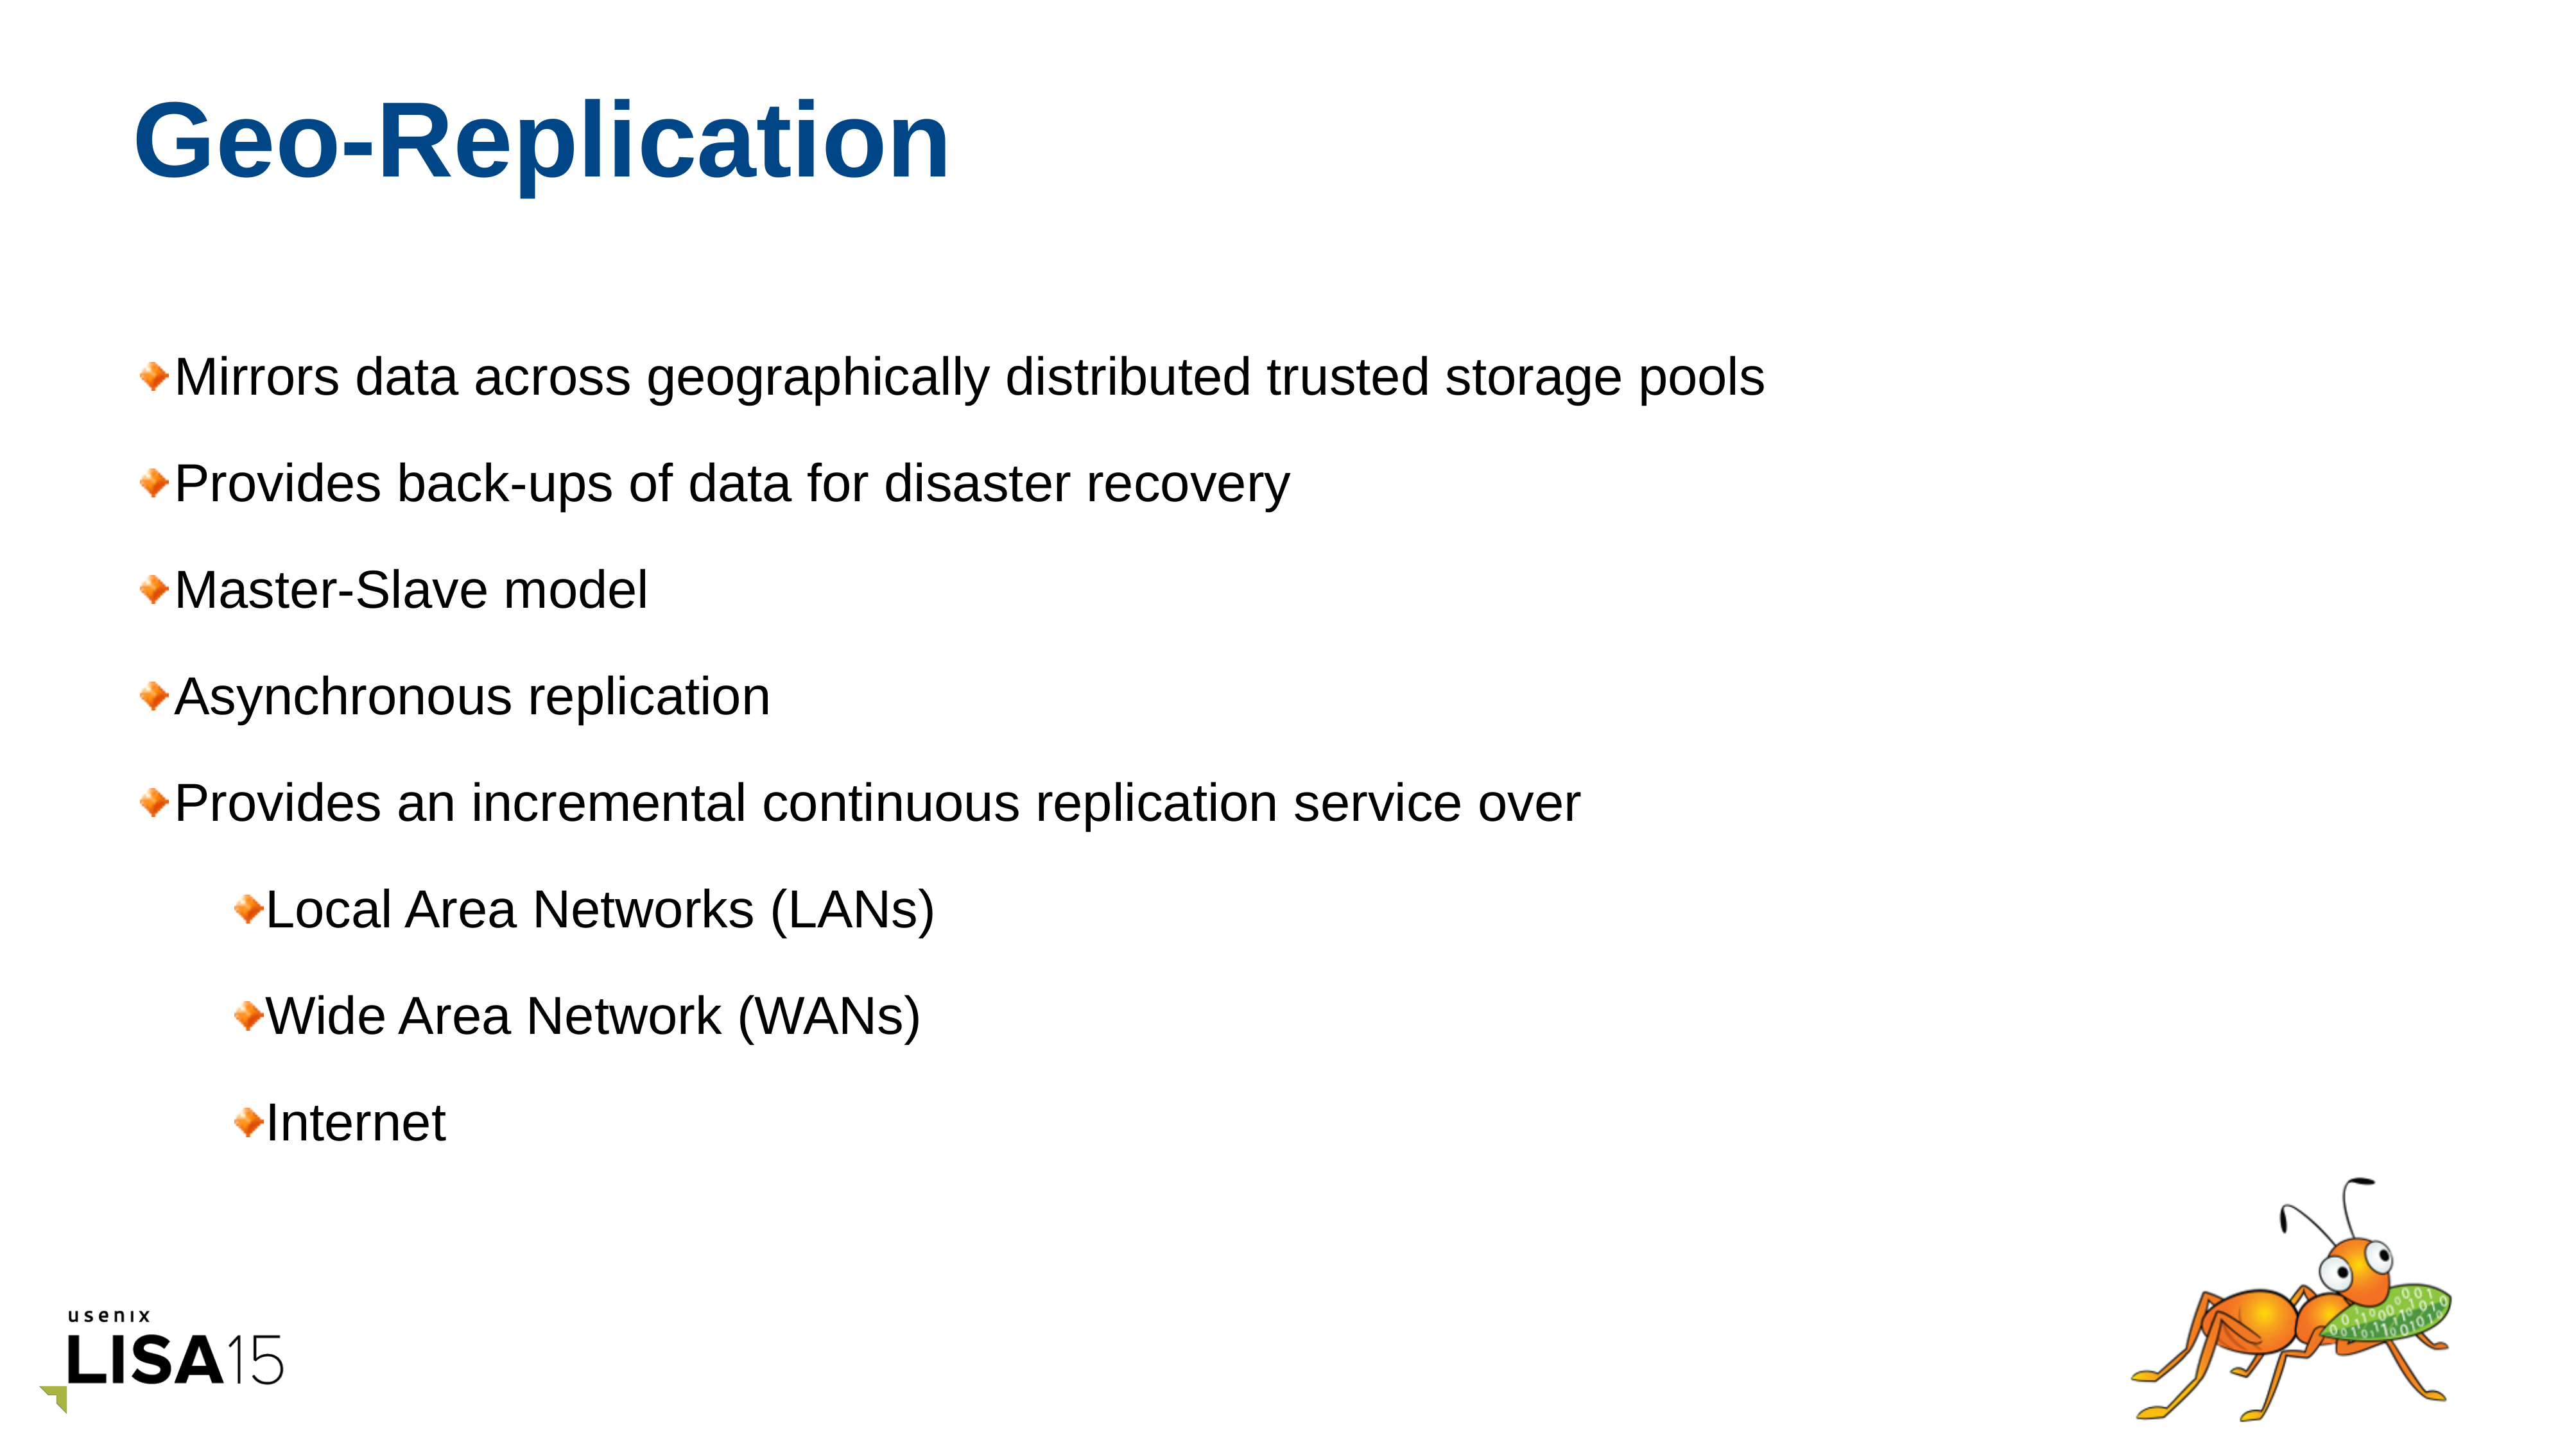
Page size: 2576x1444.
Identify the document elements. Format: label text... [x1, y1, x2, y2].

title Geo-Replication [132, 19, 2446, 261]
picture [2127, 1175, 2456, 1425]
list Mirrors data across geographically distributed trusted storage pools Provides back-ups of data for disaster recovery Master-Slave model Asynchronous replication Provides an incremental continuous replication service over Local Area Networks (LANs) Wide Area Network (WANs) Internet [128, 338, 2447, 1291]
picture [19, 1289, 299, 1427]
